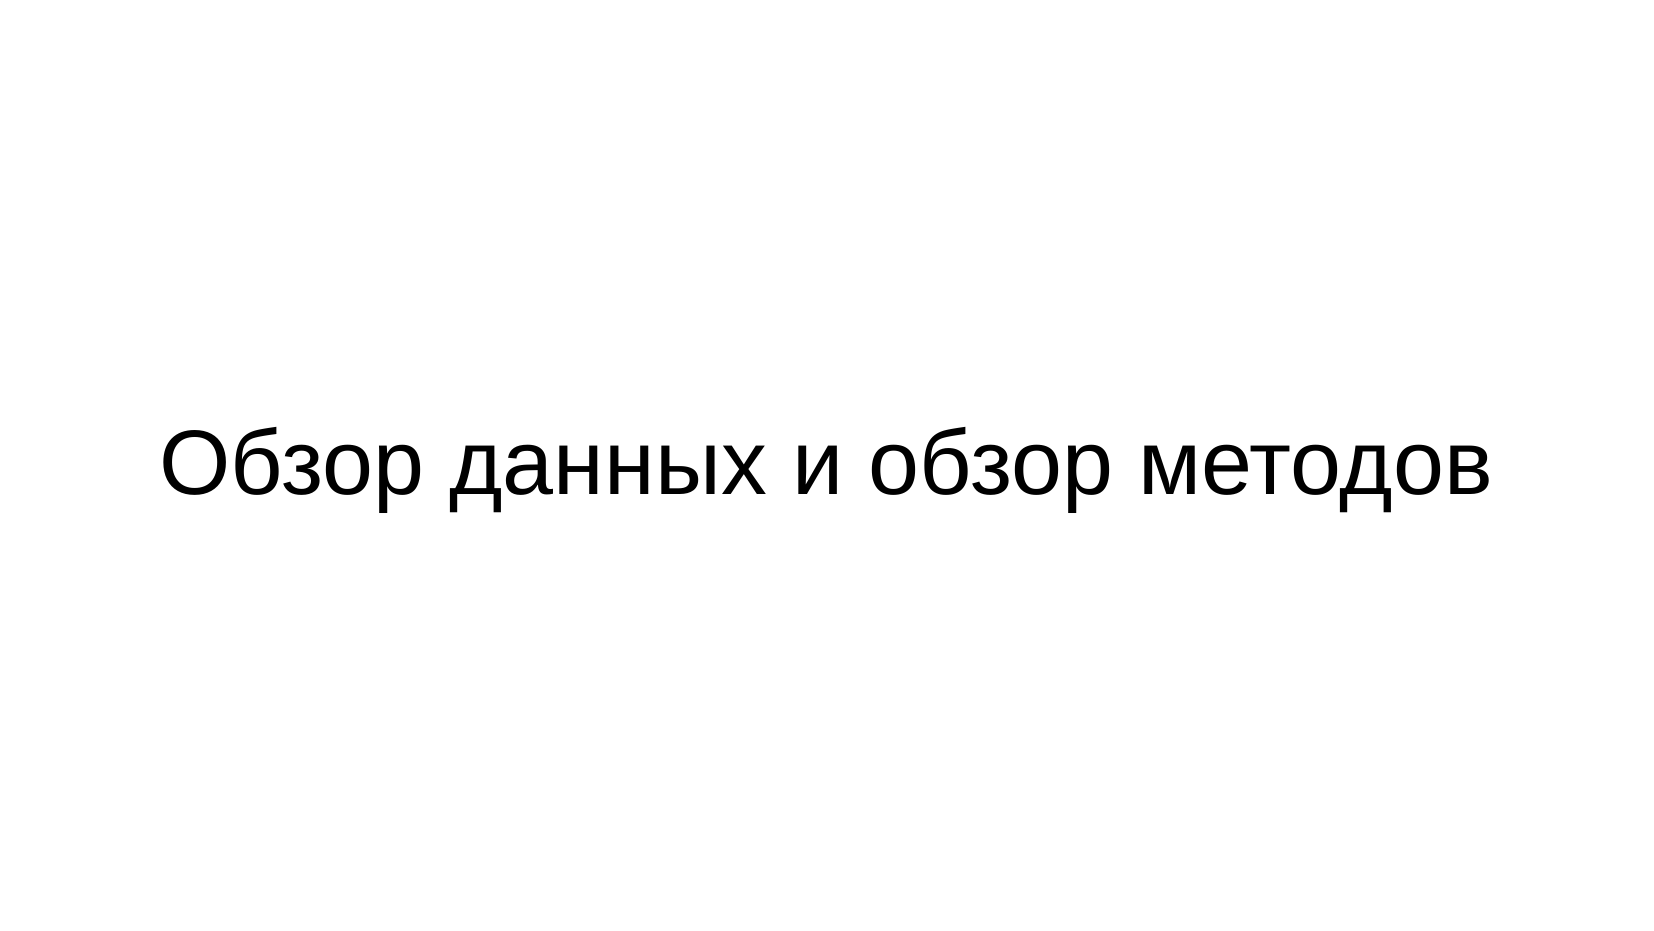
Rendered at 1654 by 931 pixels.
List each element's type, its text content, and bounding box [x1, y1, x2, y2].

title Обзор данных и обзор методов [82, 384, 1571, 541]
